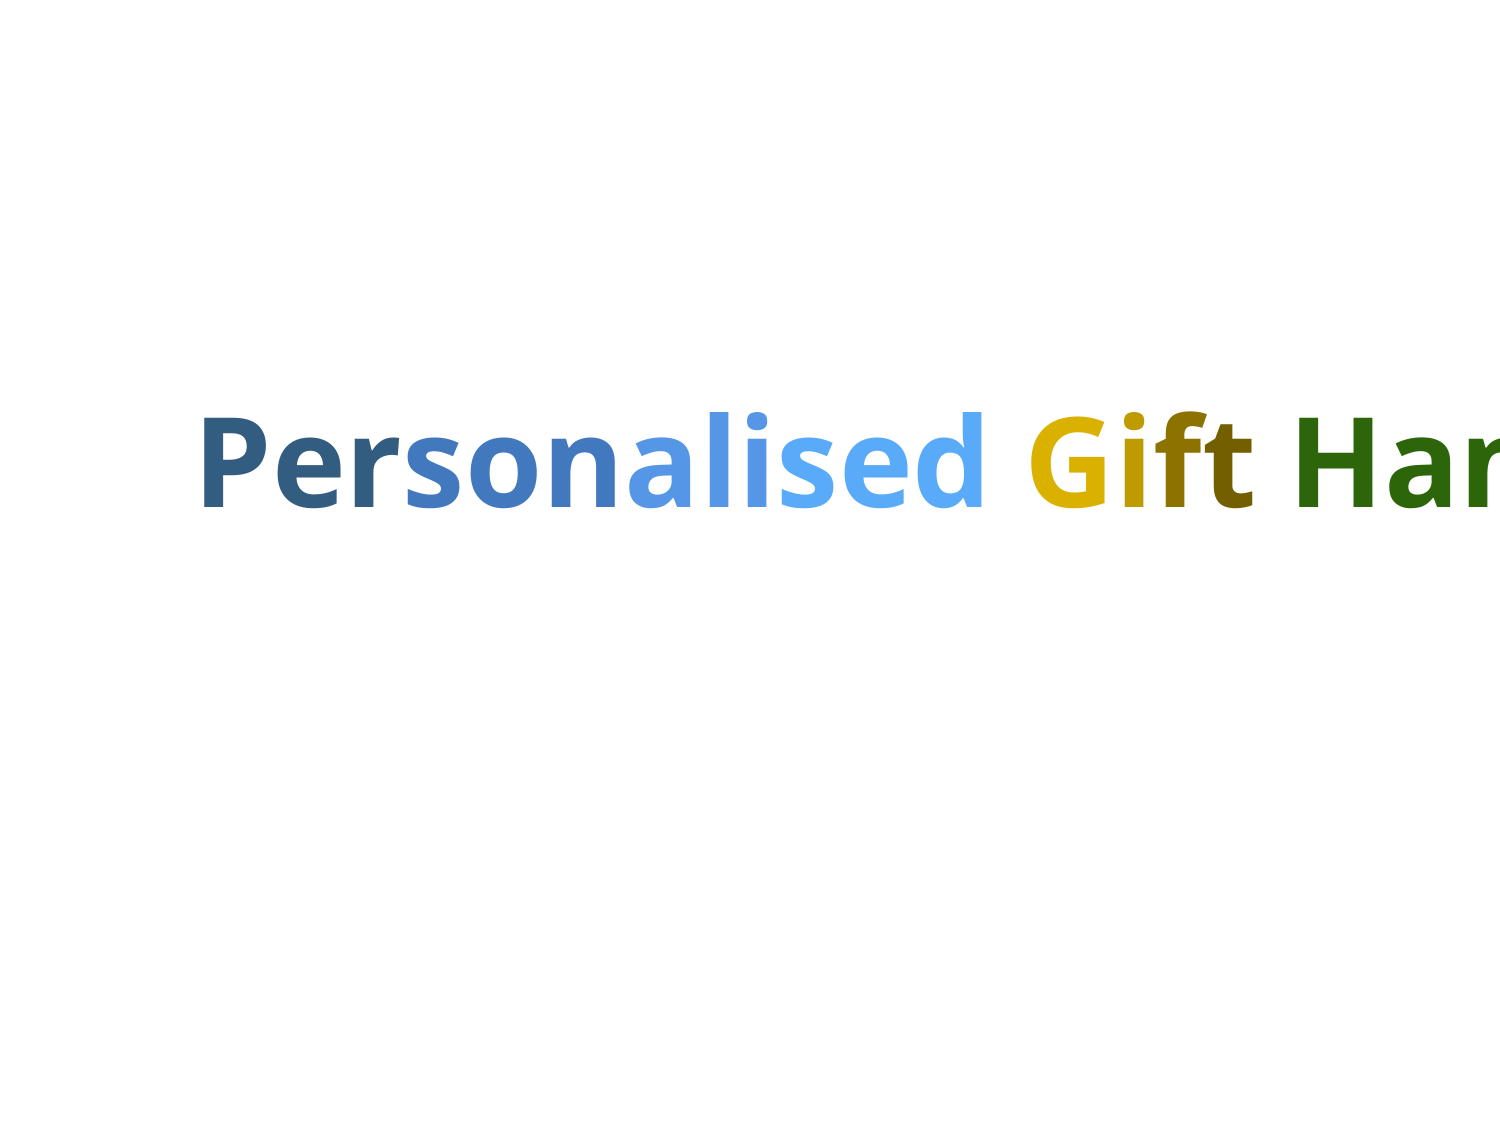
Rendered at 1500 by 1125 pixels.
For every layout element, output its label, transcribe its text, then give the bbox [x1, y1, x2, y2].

text_box Personalised Gift Handcrafting [178, 375, 1246, 540]
